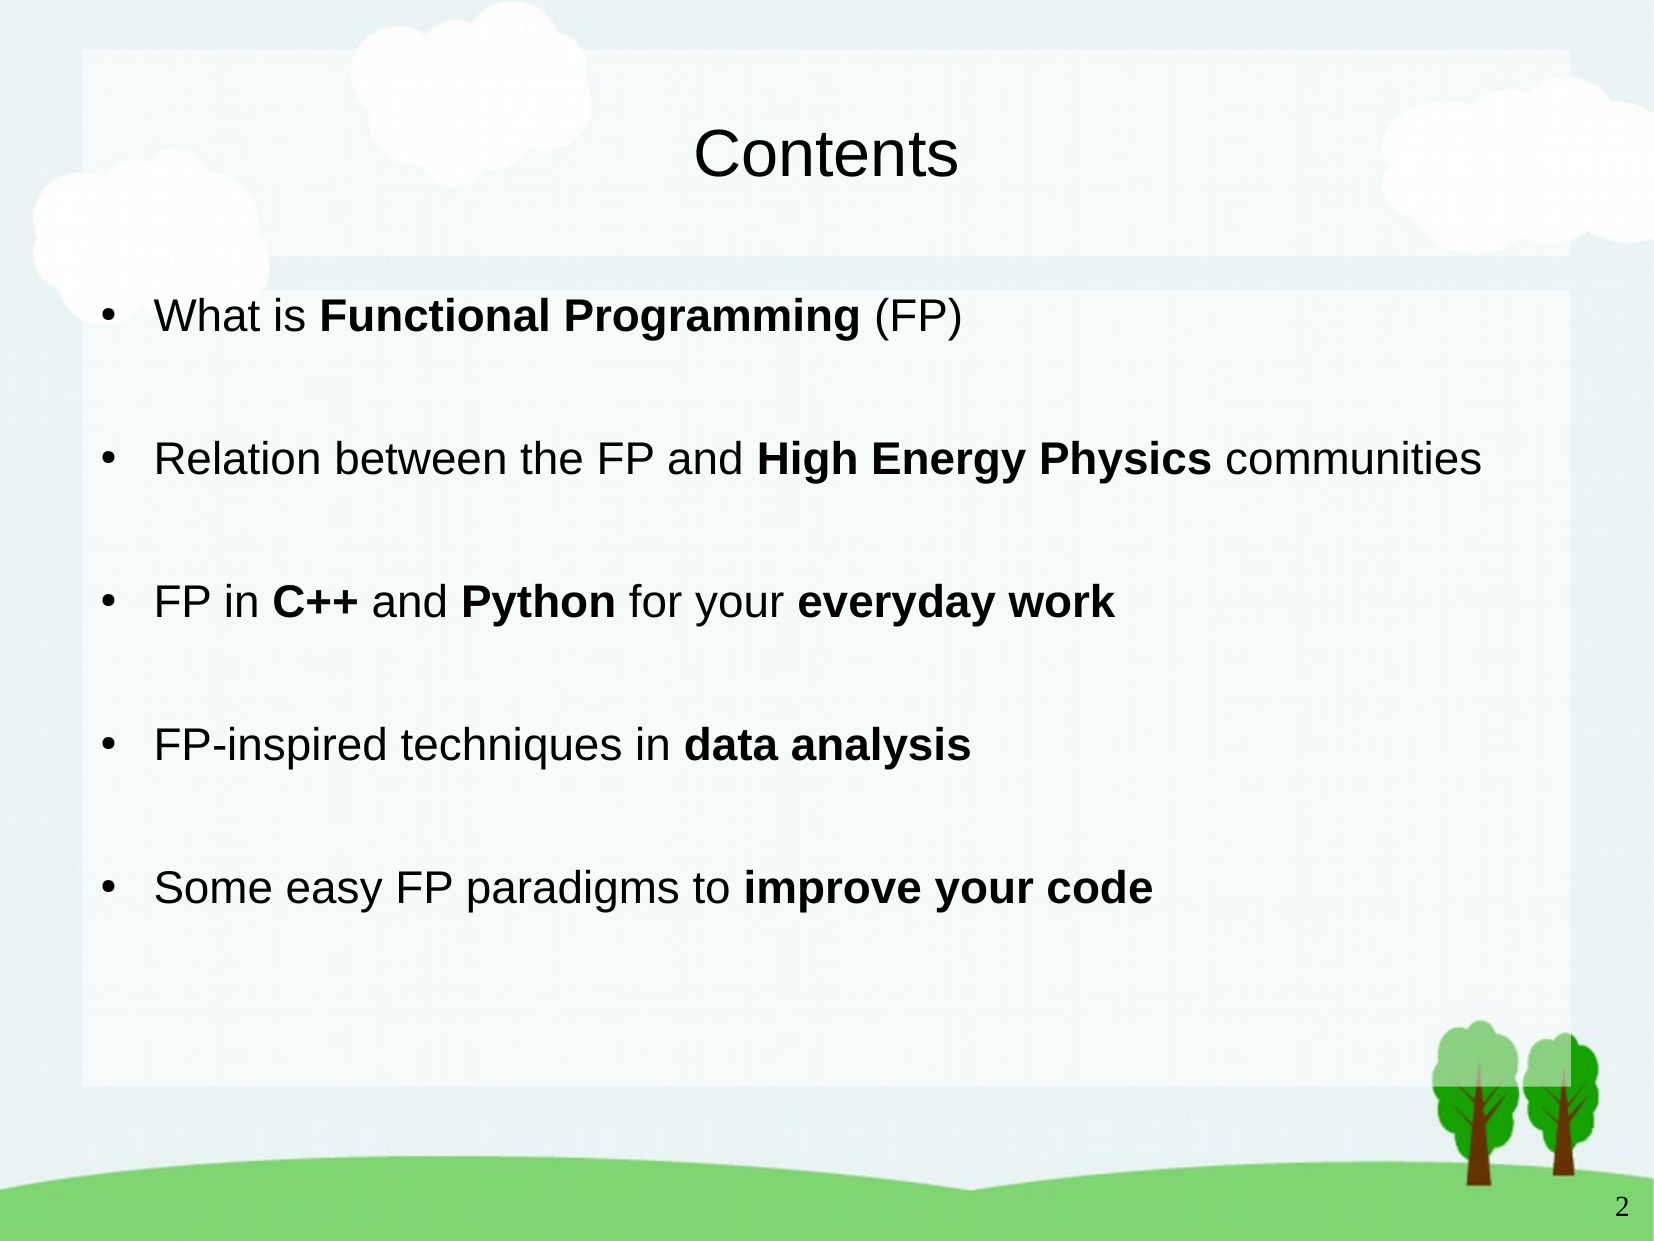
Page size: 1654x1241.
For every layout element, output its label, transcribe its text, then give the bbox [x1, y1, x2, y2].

list What is Functional Programming (FP) Relation between the FP and High Energy Physics communities FP in C++ and Python for your everyday work FP-inspired techniques in data analysis Some easy FP paradigms to improve your code [82, 290, 1571, 1087]
picture [0, 0, 1654, 1241]
title Contents [82, 49, 1571, 257]
